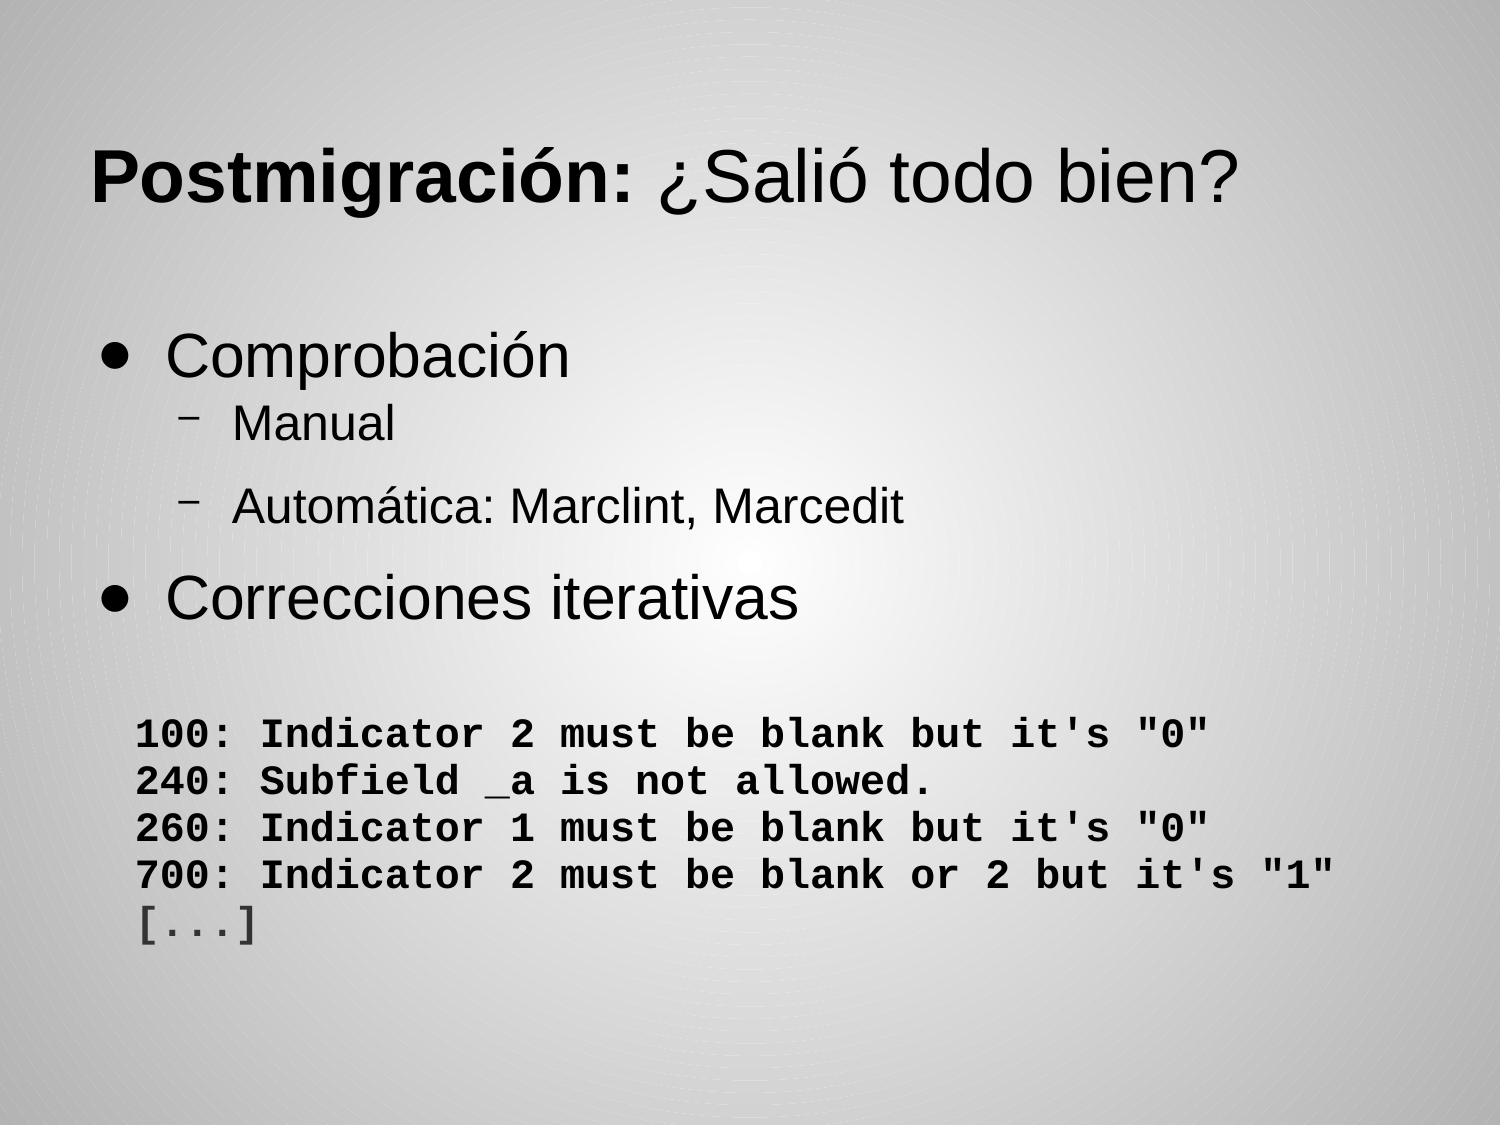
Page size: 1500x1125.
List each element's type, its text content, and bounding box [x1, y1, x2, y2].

title Postmigración: ¿Salió todo bien? [75, 45, 1425, 233]
text_box 100: Indicator 2 must be blank but it's "0" 240: Subfield _a is not allowed. 260: Indicator 1 must be blank but it's "0" 700: Indicator 2 must be blank or 2 but it's "1" [...] [120, 705, 1396, 957]
list Comprobación Manual Automática: Marclint, Marcedit Correcciones iterativas [75, 262, 1426, 651]
